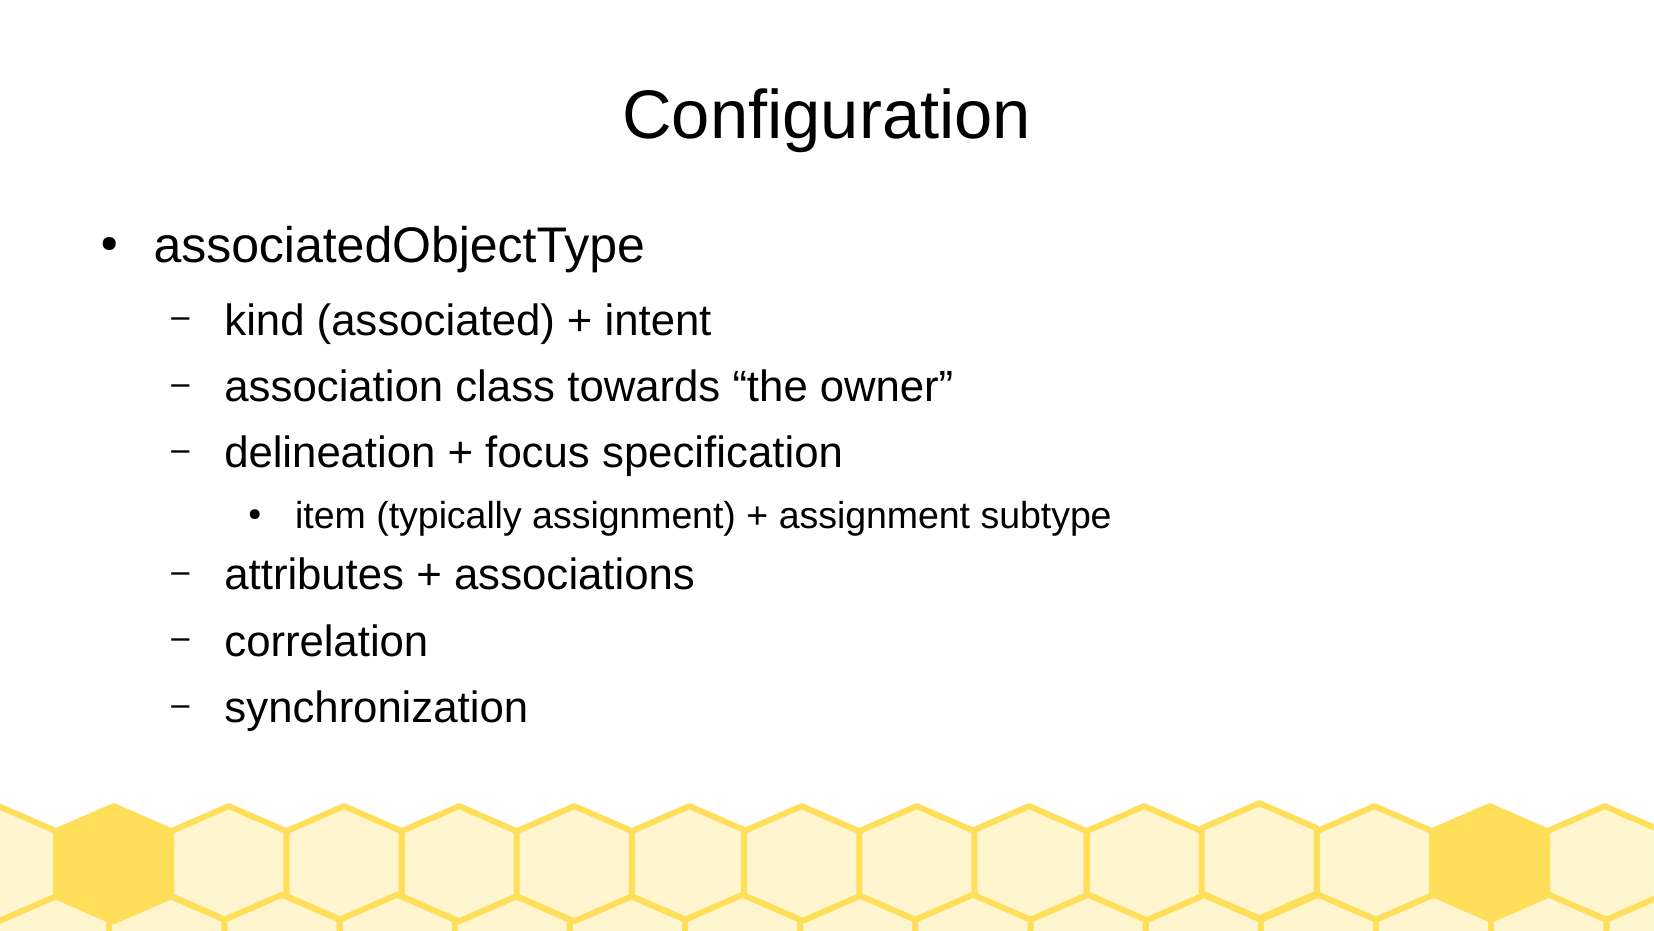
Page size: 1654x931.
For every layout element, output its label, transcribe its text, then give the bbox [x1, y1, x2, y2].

title Configuration [82, 37, 1571, 193]
list associatedObjectType kind (associated) + intent association class towards “the owner” delineation + focus specification item (typically assignment) + assignment subtype attributes + associations correlation synchronization [82, 217, 1571, 758]
